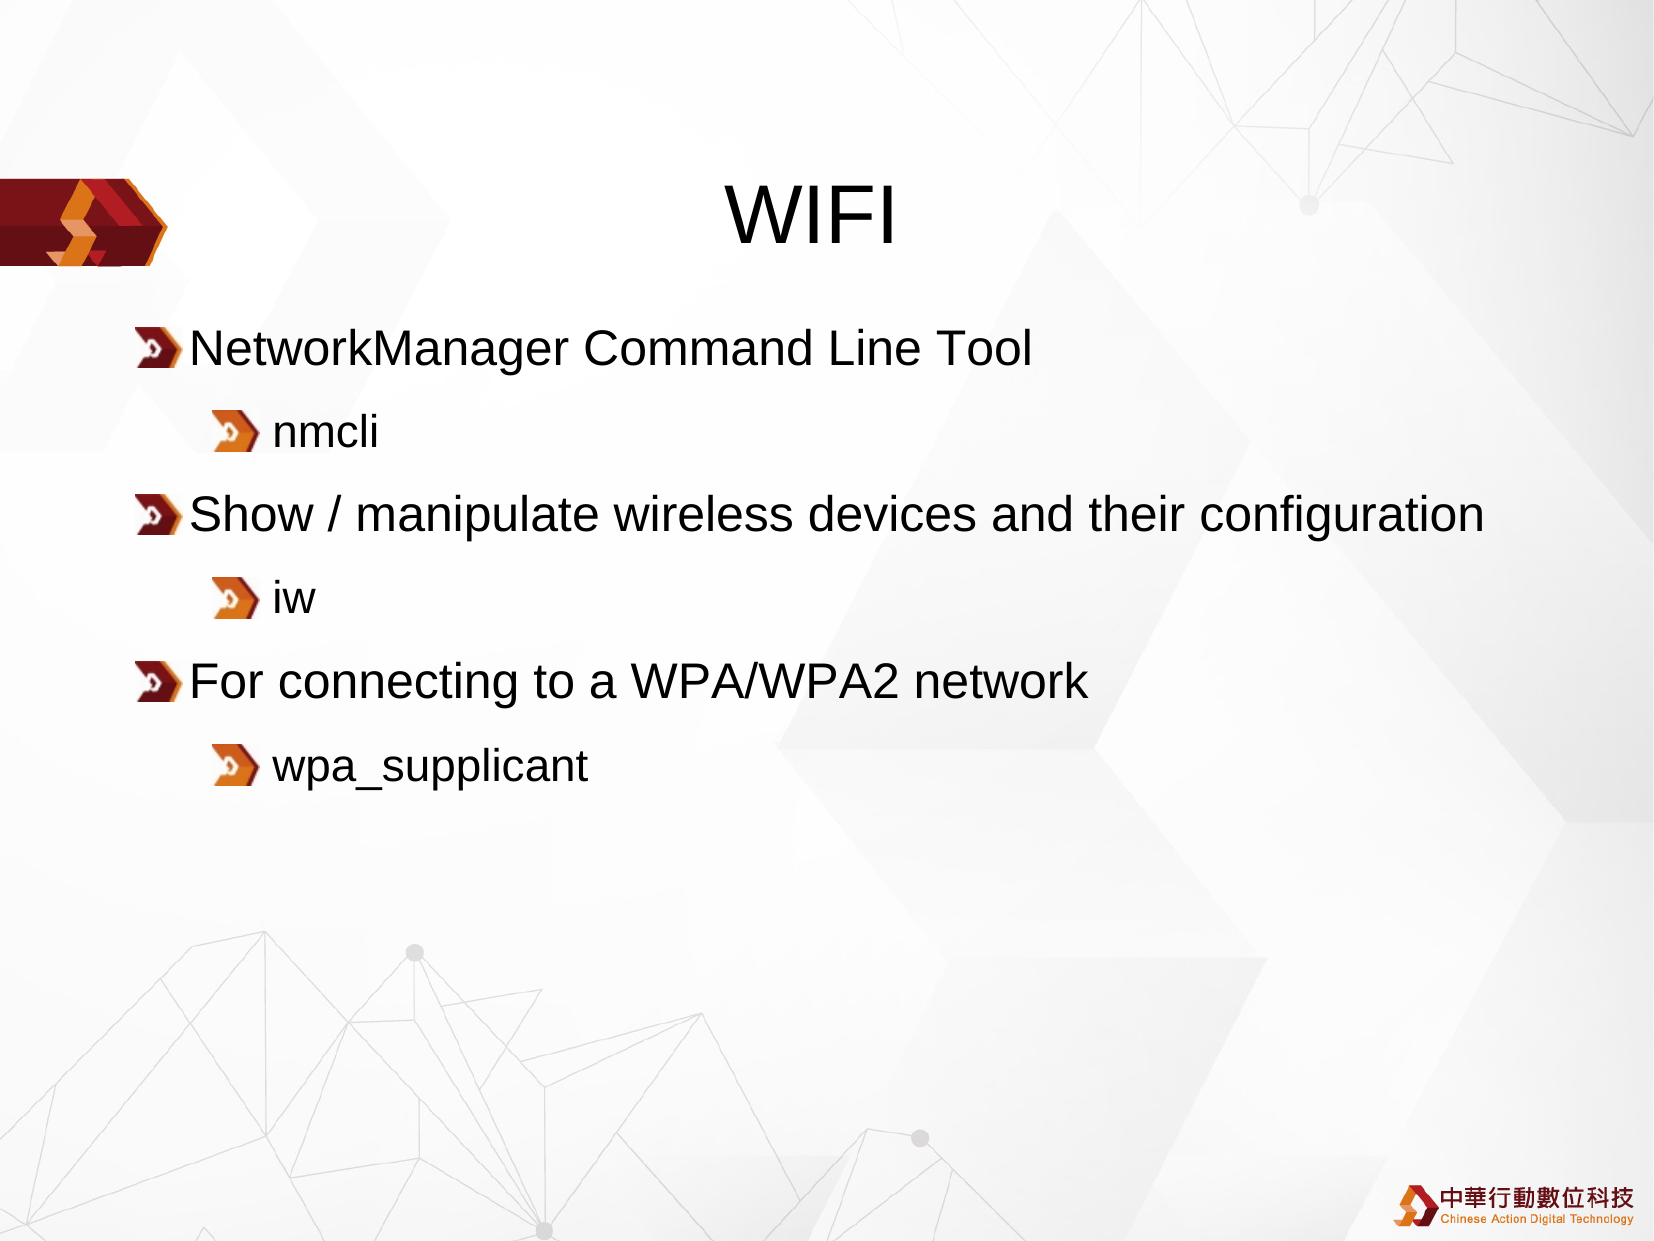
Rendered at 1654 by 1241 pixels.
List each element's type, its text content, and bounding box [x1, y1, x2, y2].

title WIFI [118, 112, 1506, 281]
picture [0, 0, 1654, 1241]
list NetworkManager Command Line Tool nmcli Show / manipulate wireless devices and their configuration iw For connecting to a WPA/WPA2 network wpa_supplicant [118, 319, 1571, 1116]
